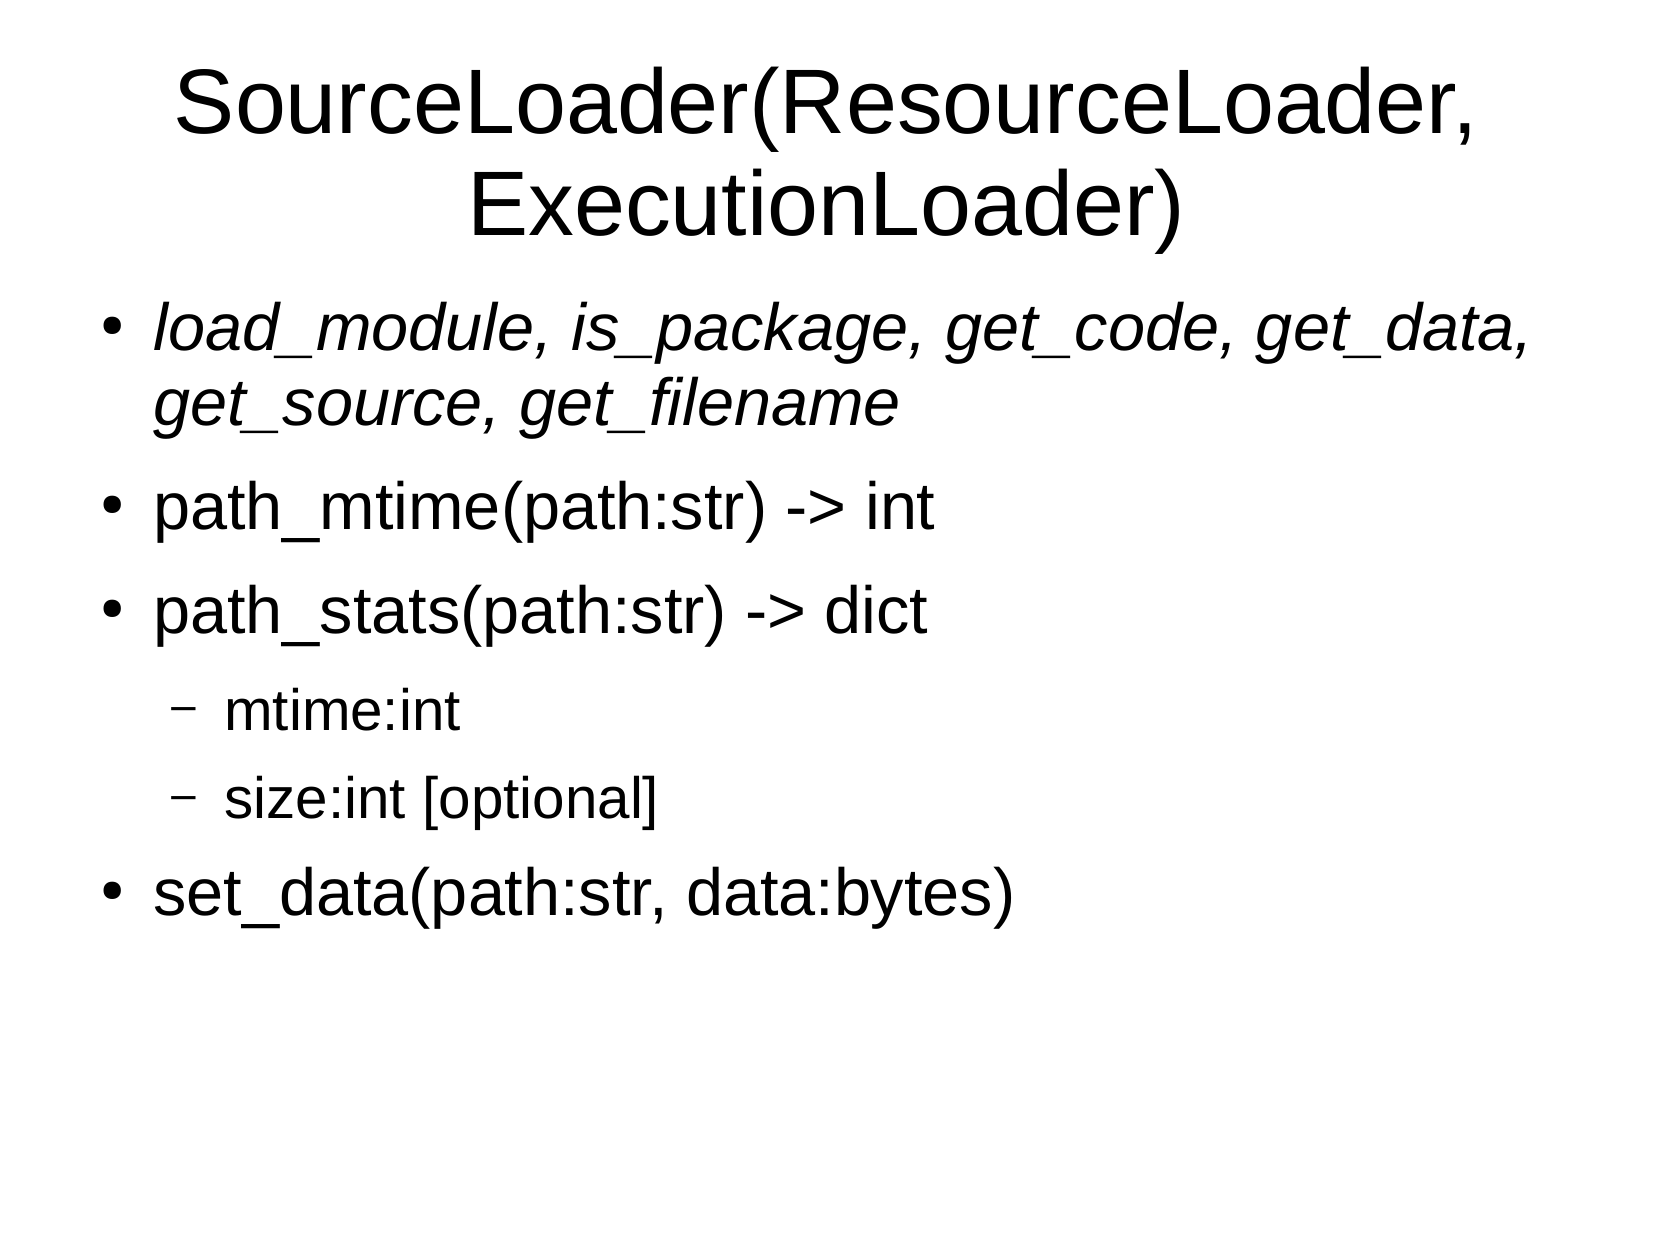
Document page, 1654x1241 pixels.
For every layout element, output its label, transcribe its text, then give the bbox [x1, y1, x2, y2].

title SourceLoader(ResourceLoader, ExecutionLoader) [82, 49, 1571, 257]
list load_module, is_package, get_code, get_data, get_source, get_filename path_mtime(path:str) -> int path_stats(path:str) -> dict mtime:int size:int [optional] set_data(path:str, data:bytes) [82, 290, 1538, 1010]
